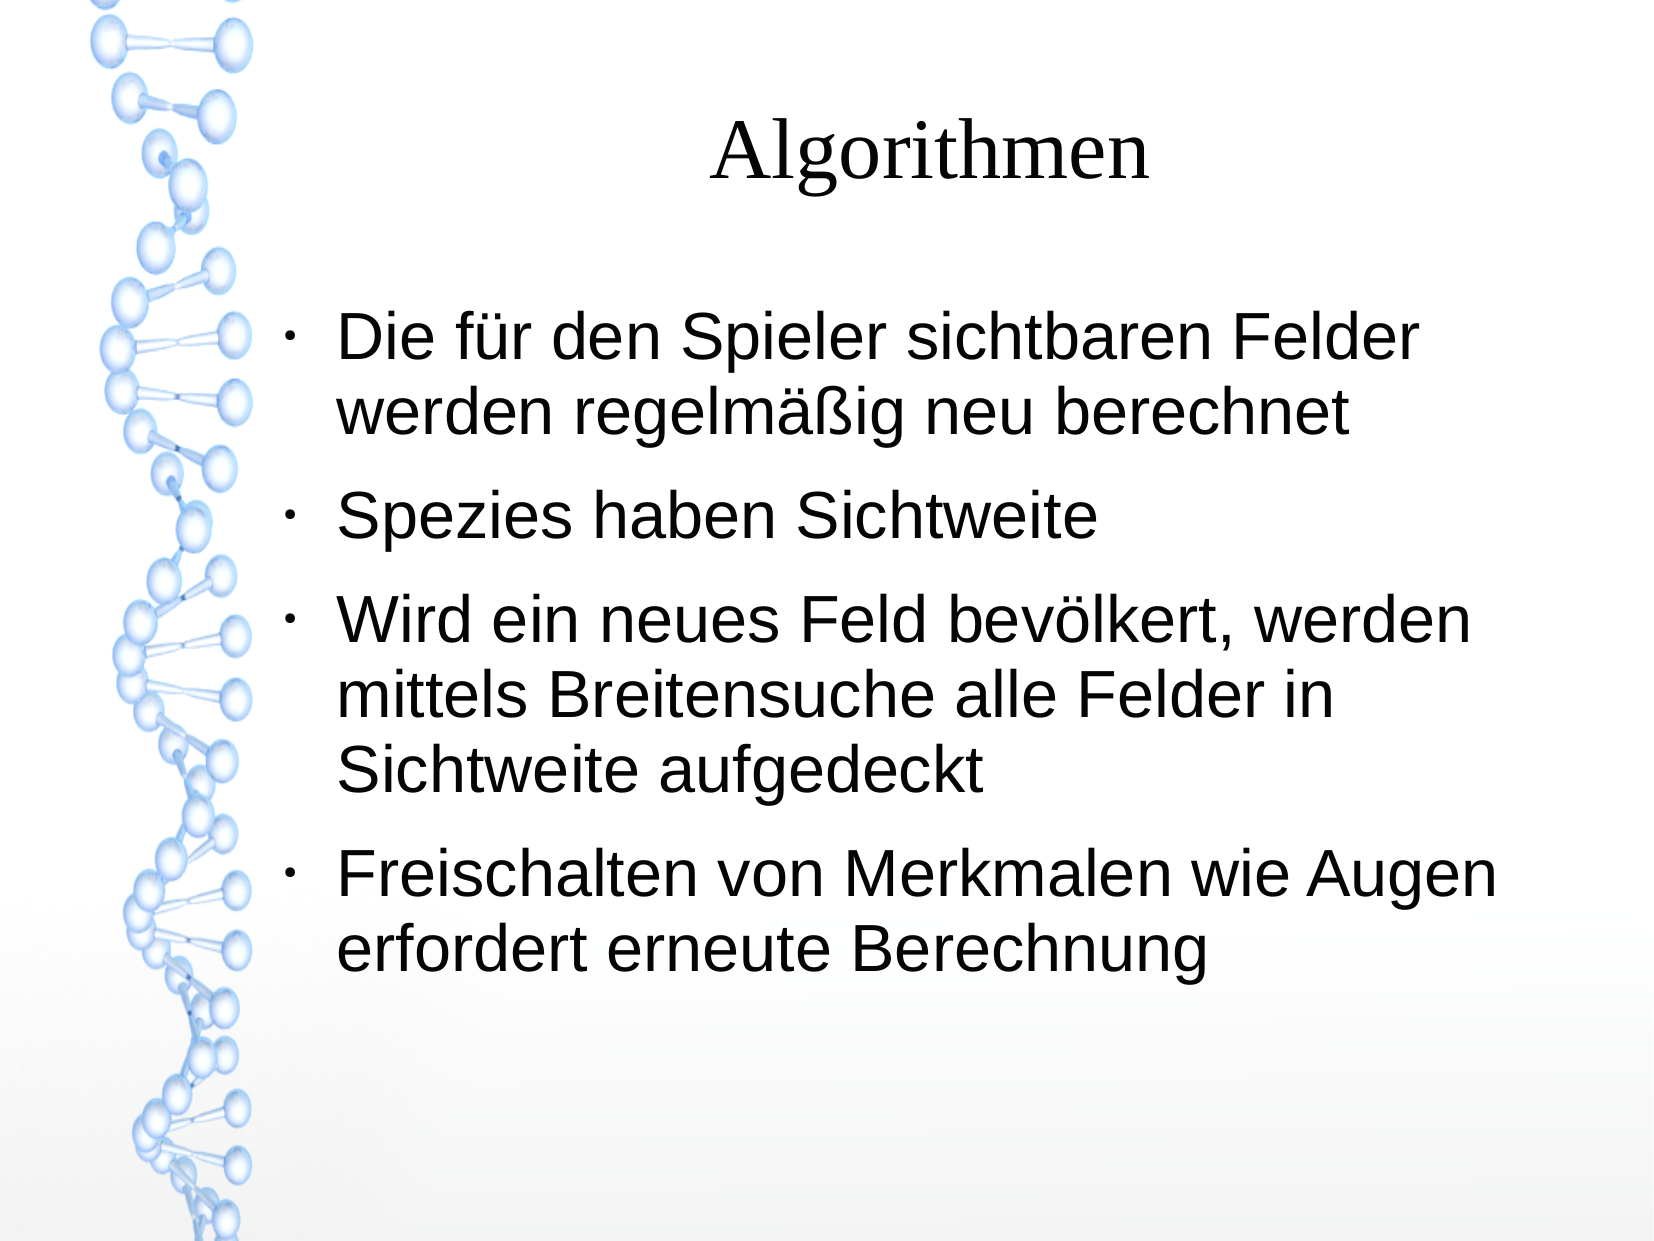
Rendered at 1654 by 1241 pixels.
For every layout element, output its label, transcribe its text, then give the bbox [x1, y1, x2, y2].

picture [0, 0, 1654, 1241]
title Algorithmen [265, 47, 1595, 252]
list Die für den Spieler sichtbaren Felder werden regelmäßig neu berechnet Spezies haben Sichtweite Wird ein neues Feld bevölkert, werden mittels Breitensuche alle Felder in Sichtweite aufgedeckt Freischalten von Merkmalen wie Augen erfordert erneute Berechnung [265, 299, 1595, 1019]
